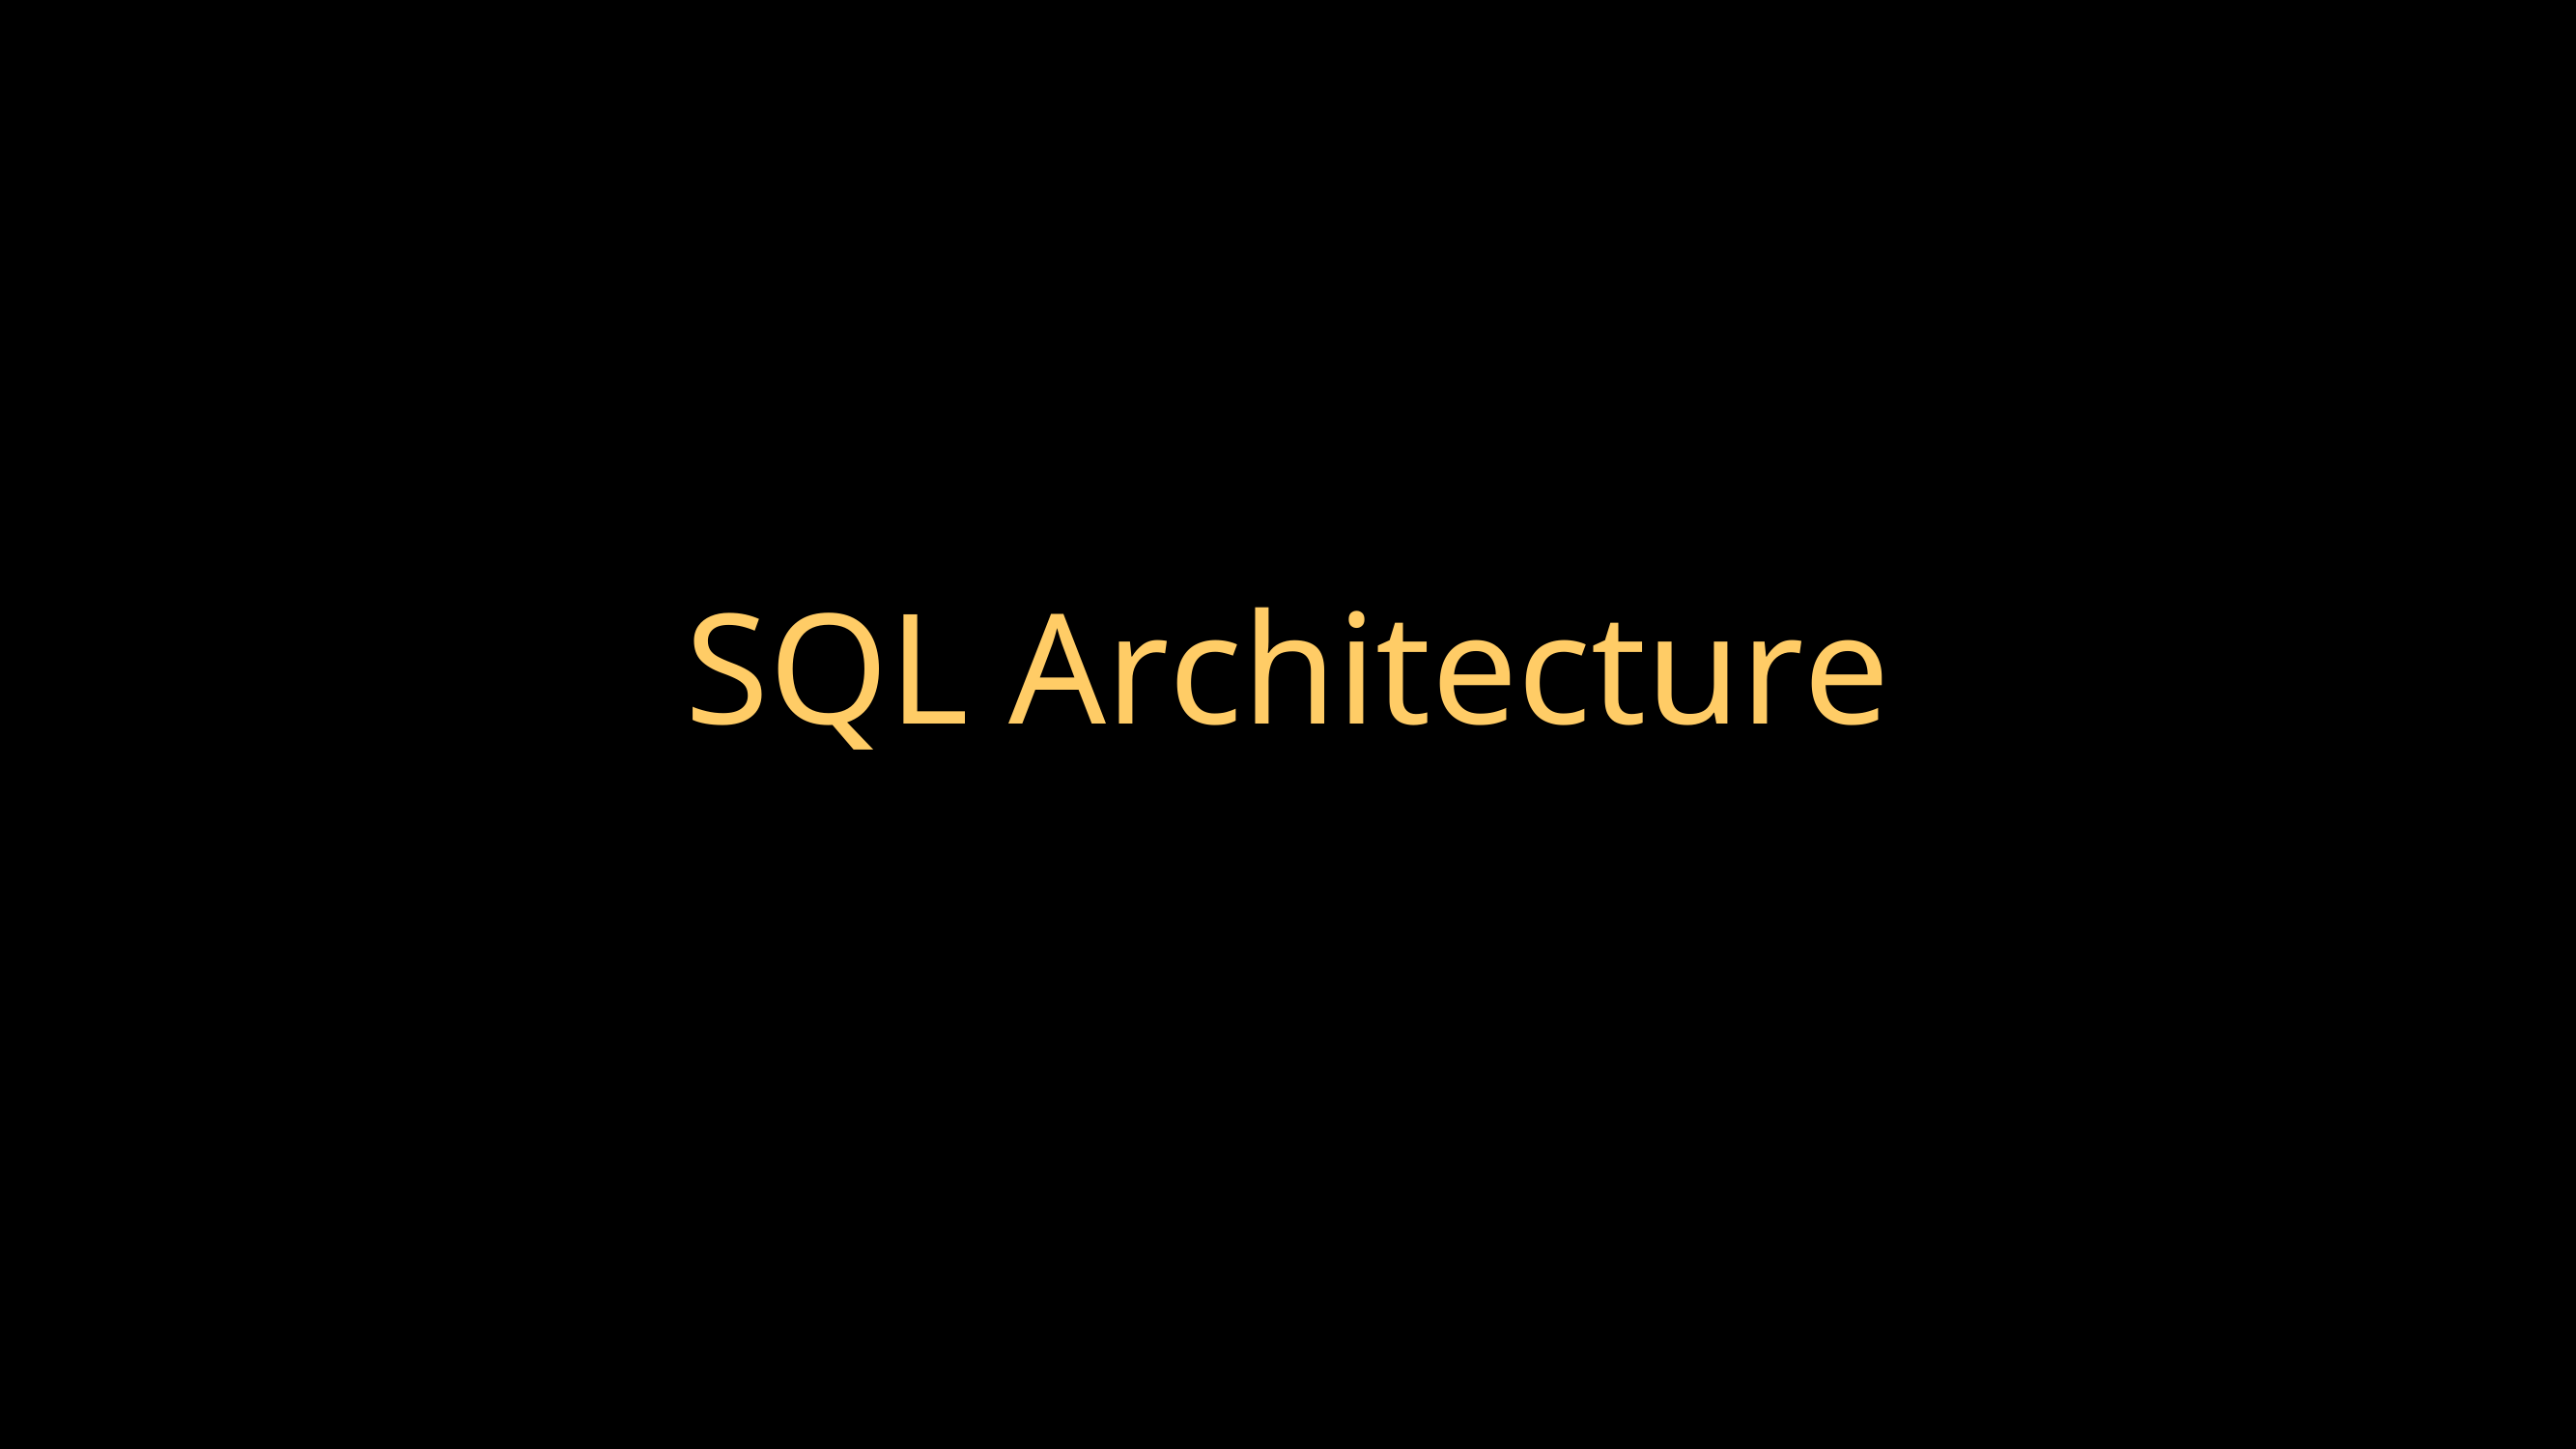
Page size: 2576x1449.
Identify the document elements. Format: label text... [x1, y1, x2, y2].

title SQL Architecture [193, 449, 2383, 761]
